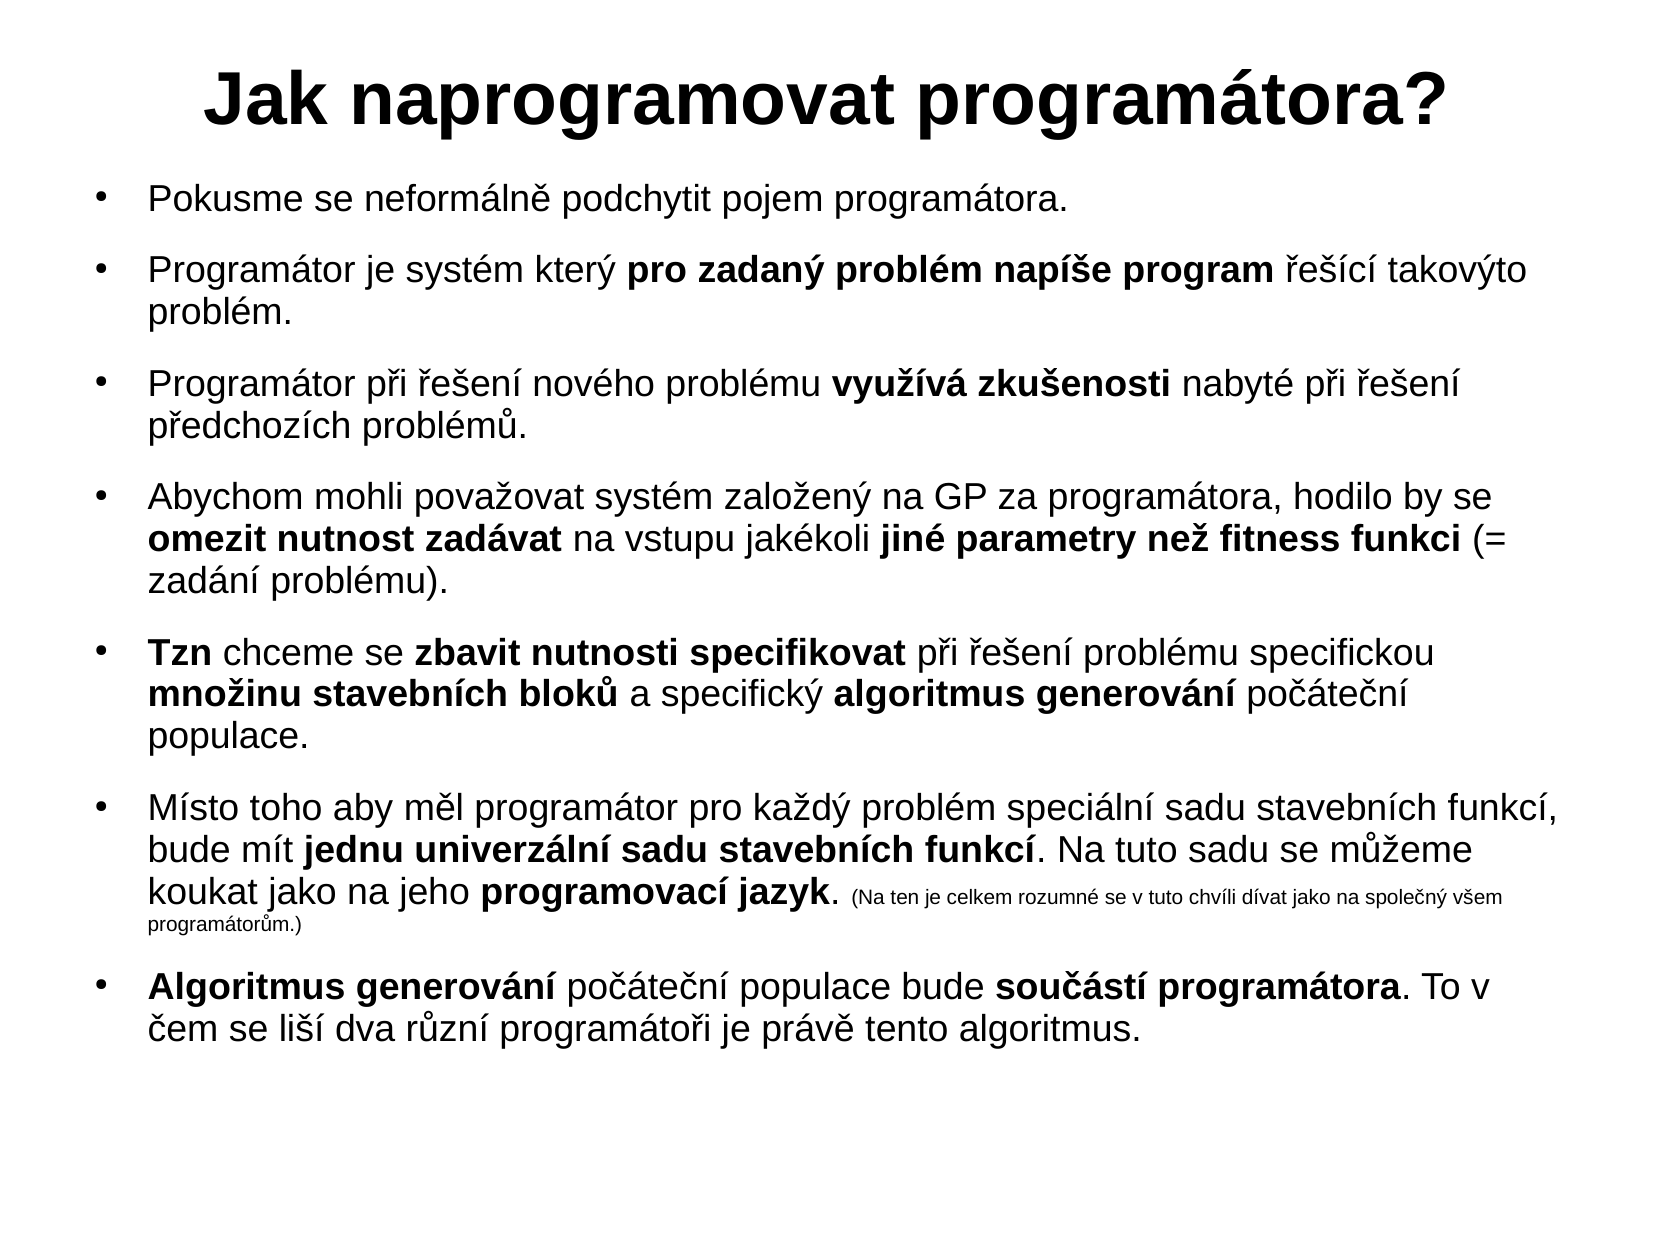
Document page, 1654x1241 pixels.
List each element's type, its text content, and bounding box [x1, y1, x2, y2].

list Pokusme se neformálně podchytit pojem programátora. Programátor je systém který pro zadaný problém napíše program řešící takovýto problém. Programátor při řešení nového problému využívá zkušenosti nabyté při řešení předchozích problémů. Abychom mohli považovat systém založený na GP za programátora, hodilo by se omezit nutnost zadávat na vstupu jakékoli jiné parametry než fitness funkci (= zadání problému). Tzn chceme se zbavit nutnosti specifikovat při řešení problému specifickou množinu stavebních bloků a specifický algoritmus generování počáteční populace. Místo toho aby měl programátor pro každý problém speciální sadu stavebních funkcí, bude mít jednu univerzální sadu stavebních funkcí. Na tuto sadu se můžeme koukat jako na jeho programovací jazyk. (Na ten je celkem rozumné se v tuto chvíli dívat jako na společný všem programátorům.) Algoritmus generování počáteční populace bude součástí programátora. To v čem se liší dva různí programátoři je právě tento algoritmus. [76, 177, 1565, 1211]
title Jak naprogramovat programátora? [82, 49, 1571, 148]
